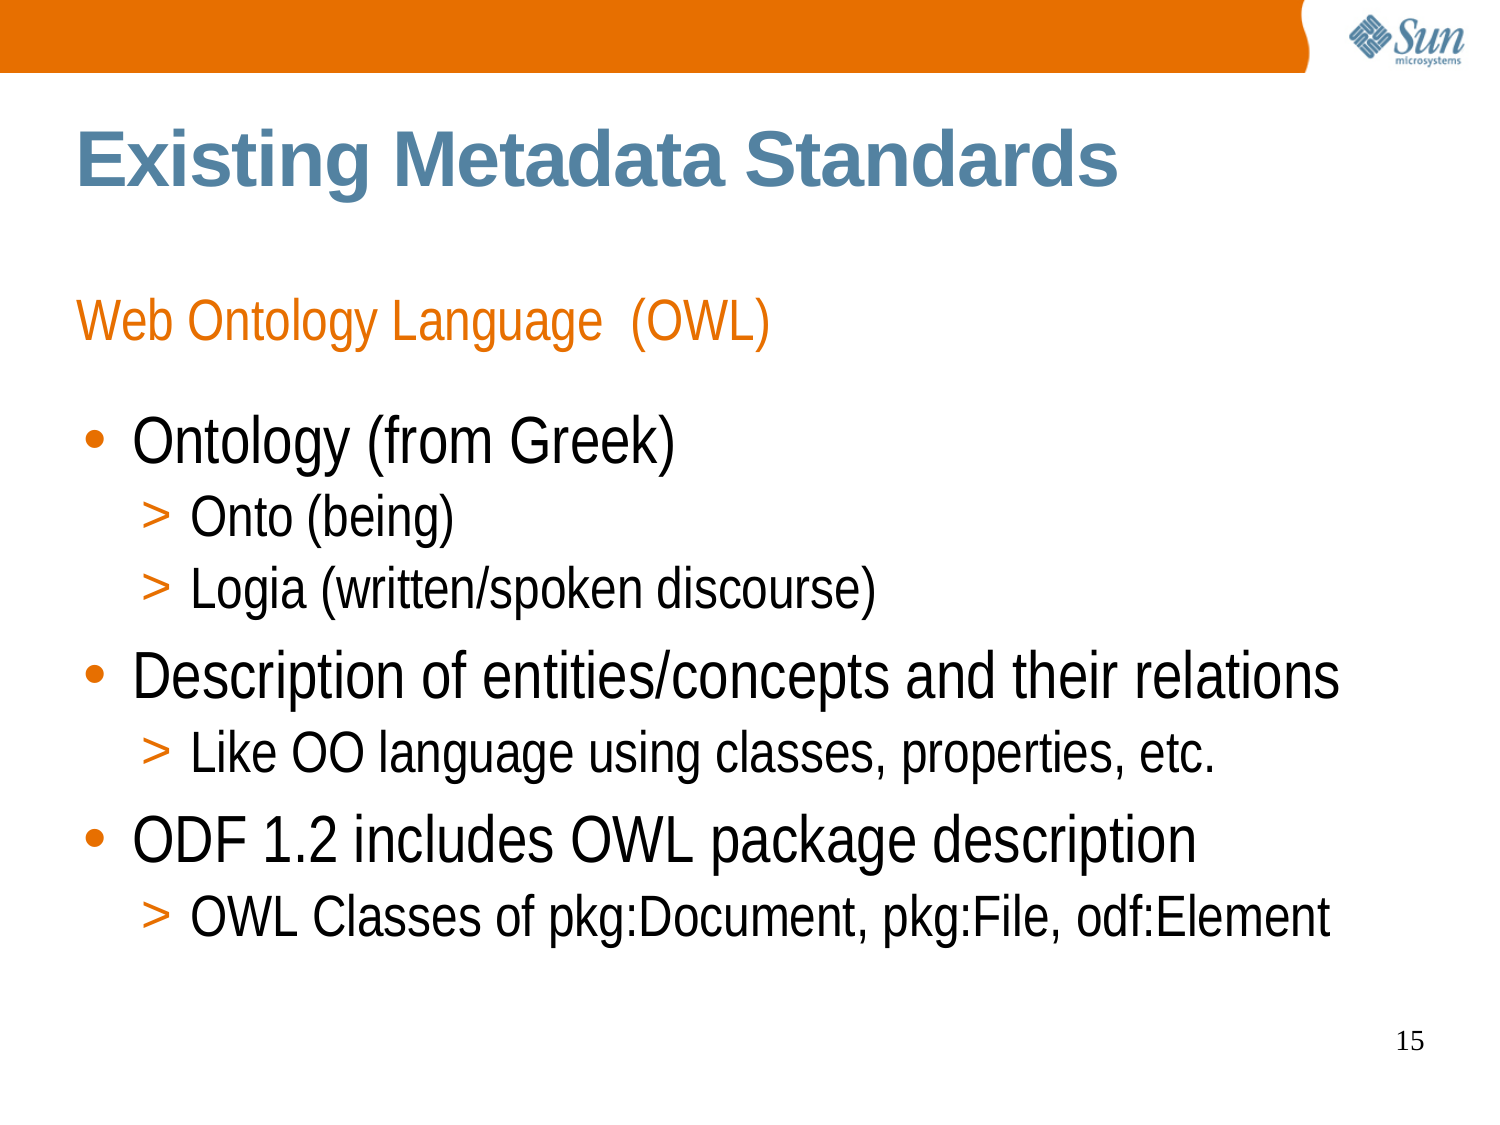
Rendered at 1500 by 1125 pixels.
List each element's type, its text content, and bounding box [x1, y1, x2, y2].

title Existing Metadata Standards [75, 123, 1437, 227]
picture [0, 0, 1500, 73]
list Ontology (from Greek) Onto (being) Logia (written/spoken discourse) Description of entities/concepts and their relations Like OO language using classes, properties, etc. ODF 1.2 includes OWL package description OWL Classes of pkg:Document, pkg:File, odf:Element [64, 411, 1401, 978]
text_box Web Ontology Language (OWL) [76, 295, 1344, 364]
